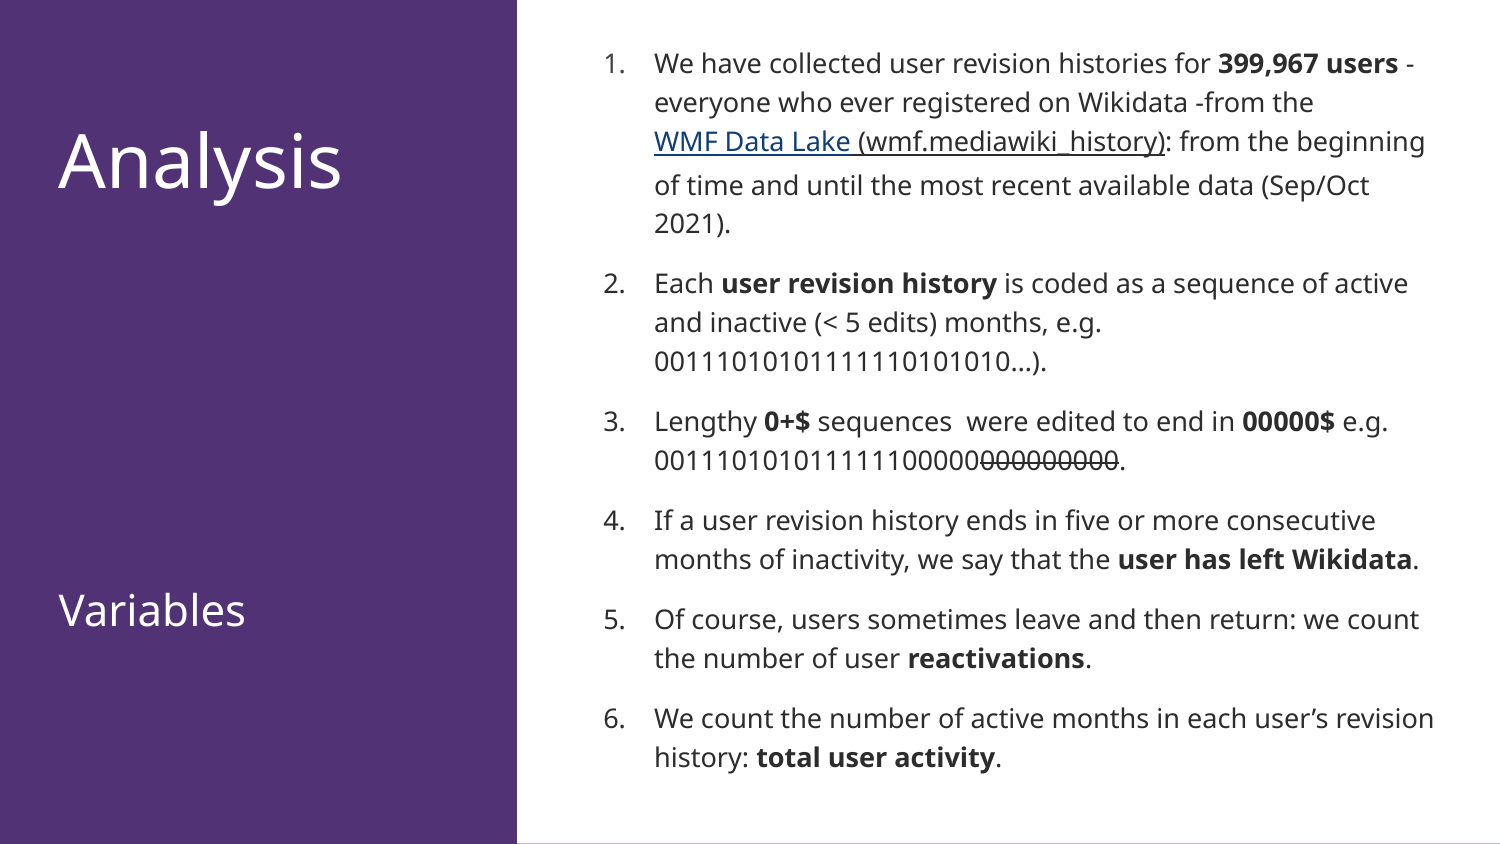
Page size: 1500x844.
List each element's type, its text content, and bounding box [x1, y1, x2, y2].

list We have collected user revision histories for 399,967 users - everyone who ever registered on Wikidata -from the WMF Data Lake (wmf.mediawiki_history): from the beginning of time and until the most recent available data (Sep/Oct 2021). Each user revision history is coded as a sequence of active and inactive (< 5 edits) months, e.g. 00111010101111110101010…). Lengthy 0+$ sequences were edited to end in 00000$ e.g. 001110101011111100000000000000. If a user revision history ends in five or more consecutive months of inactivity, we say that the user has left Wikidata. Of course, users sometimes leave and then return: we count the number of user reactivations. We count the number of active months in each user’s revision history: total user activity. [564, 24, 1463, 806]
title Analysis [43, 98, 485, 540]
subtitle Variables [43, 567, 507, 770]
